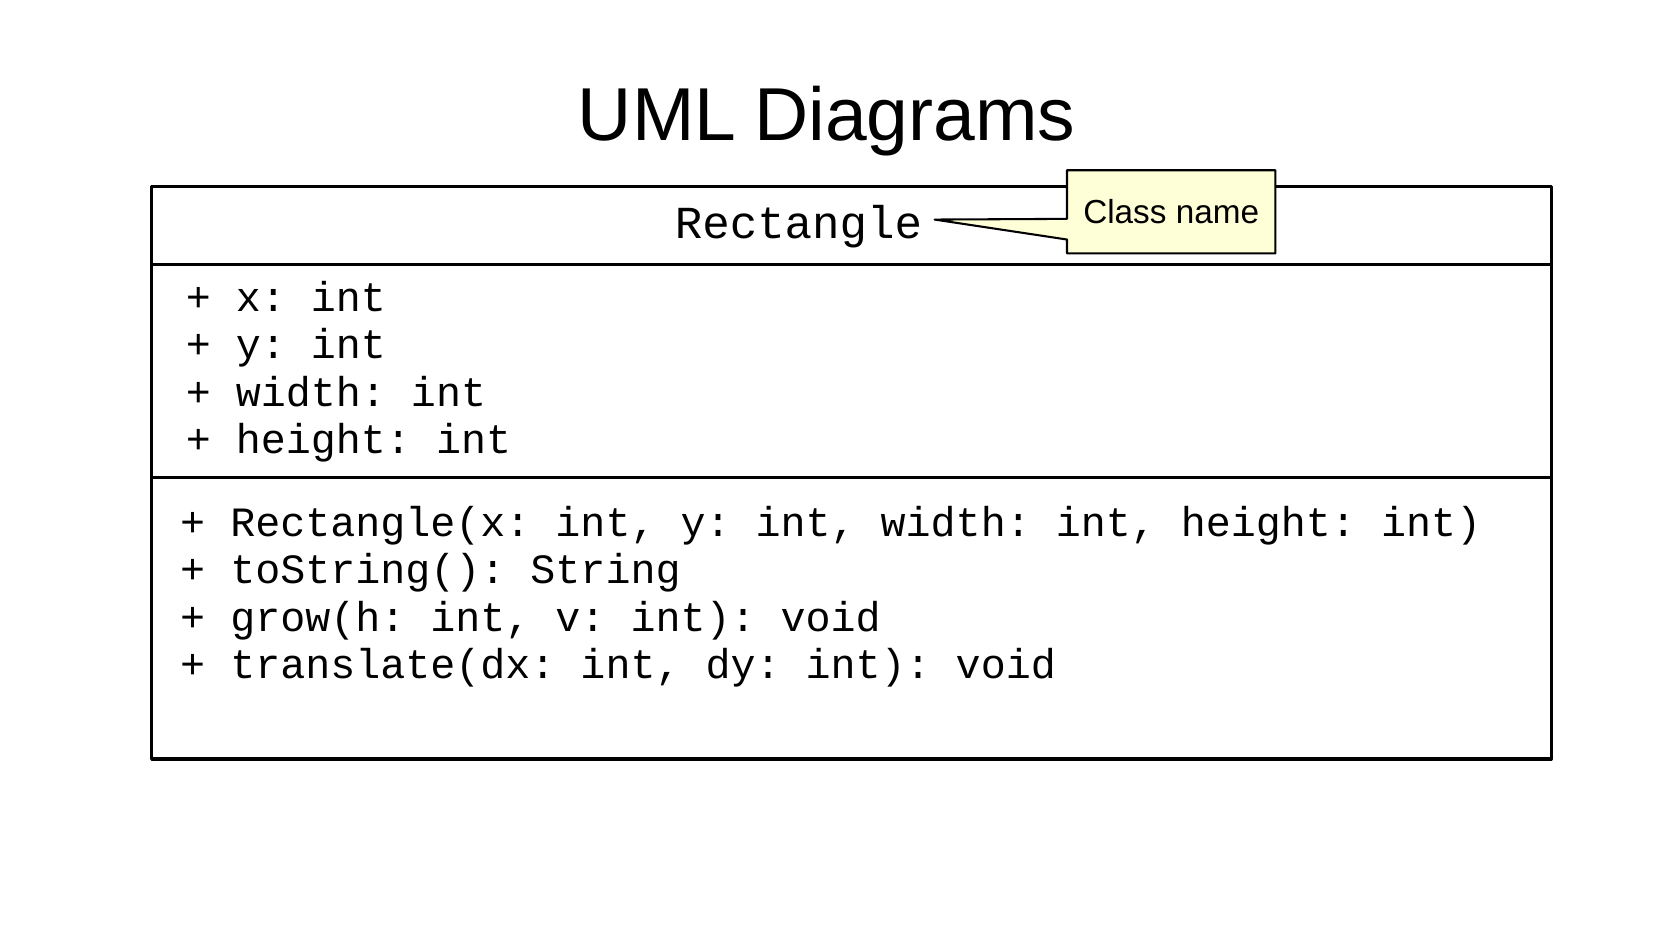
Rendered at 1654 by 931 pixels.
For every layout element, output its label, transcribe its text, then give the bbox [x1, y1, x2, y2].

text_box [151, 186, 1552, 760]
text_box Class name [934, 170, 1276, 254]
text_box + Rectangle(x: int, y: int, width: int, height: int) + toString(): String + grow(h: int, v: int): void + translate(dx: int, dy: int): void [165, 494, 1511, 746]
text_box Rectangle [660, 193, 946, 260]
text_box + x: int + y: int + width: int + height: int [171, 269, 1102, 474]
title UML Diagrams [82, 37, 1571, 193]
